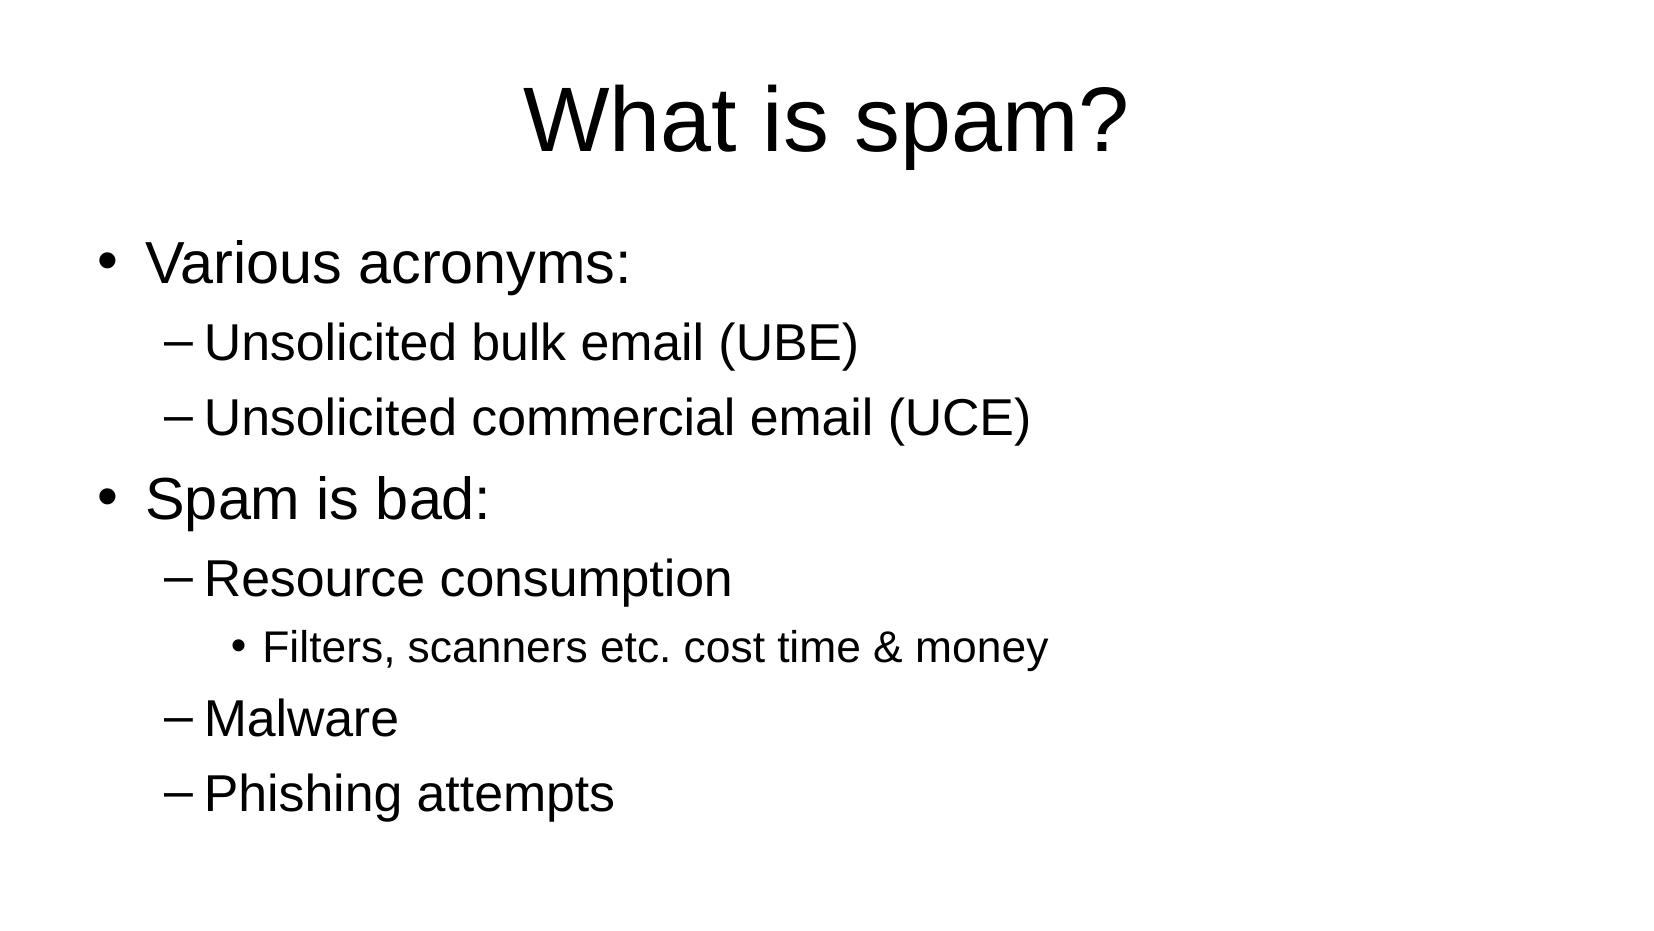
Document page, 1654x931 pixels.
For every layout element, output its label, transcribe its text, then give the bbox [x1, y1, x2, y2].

list Various acronyms: Unsolicited bulk email (UBE) Unsolicited commercial email (UCE) Spam is bad: Resource consumption Filters, scanners etc. cost time & money Malware Phishing attempts [82, 217, 1571, 831]
title What is spam? [82, 37, 1571, 193]
